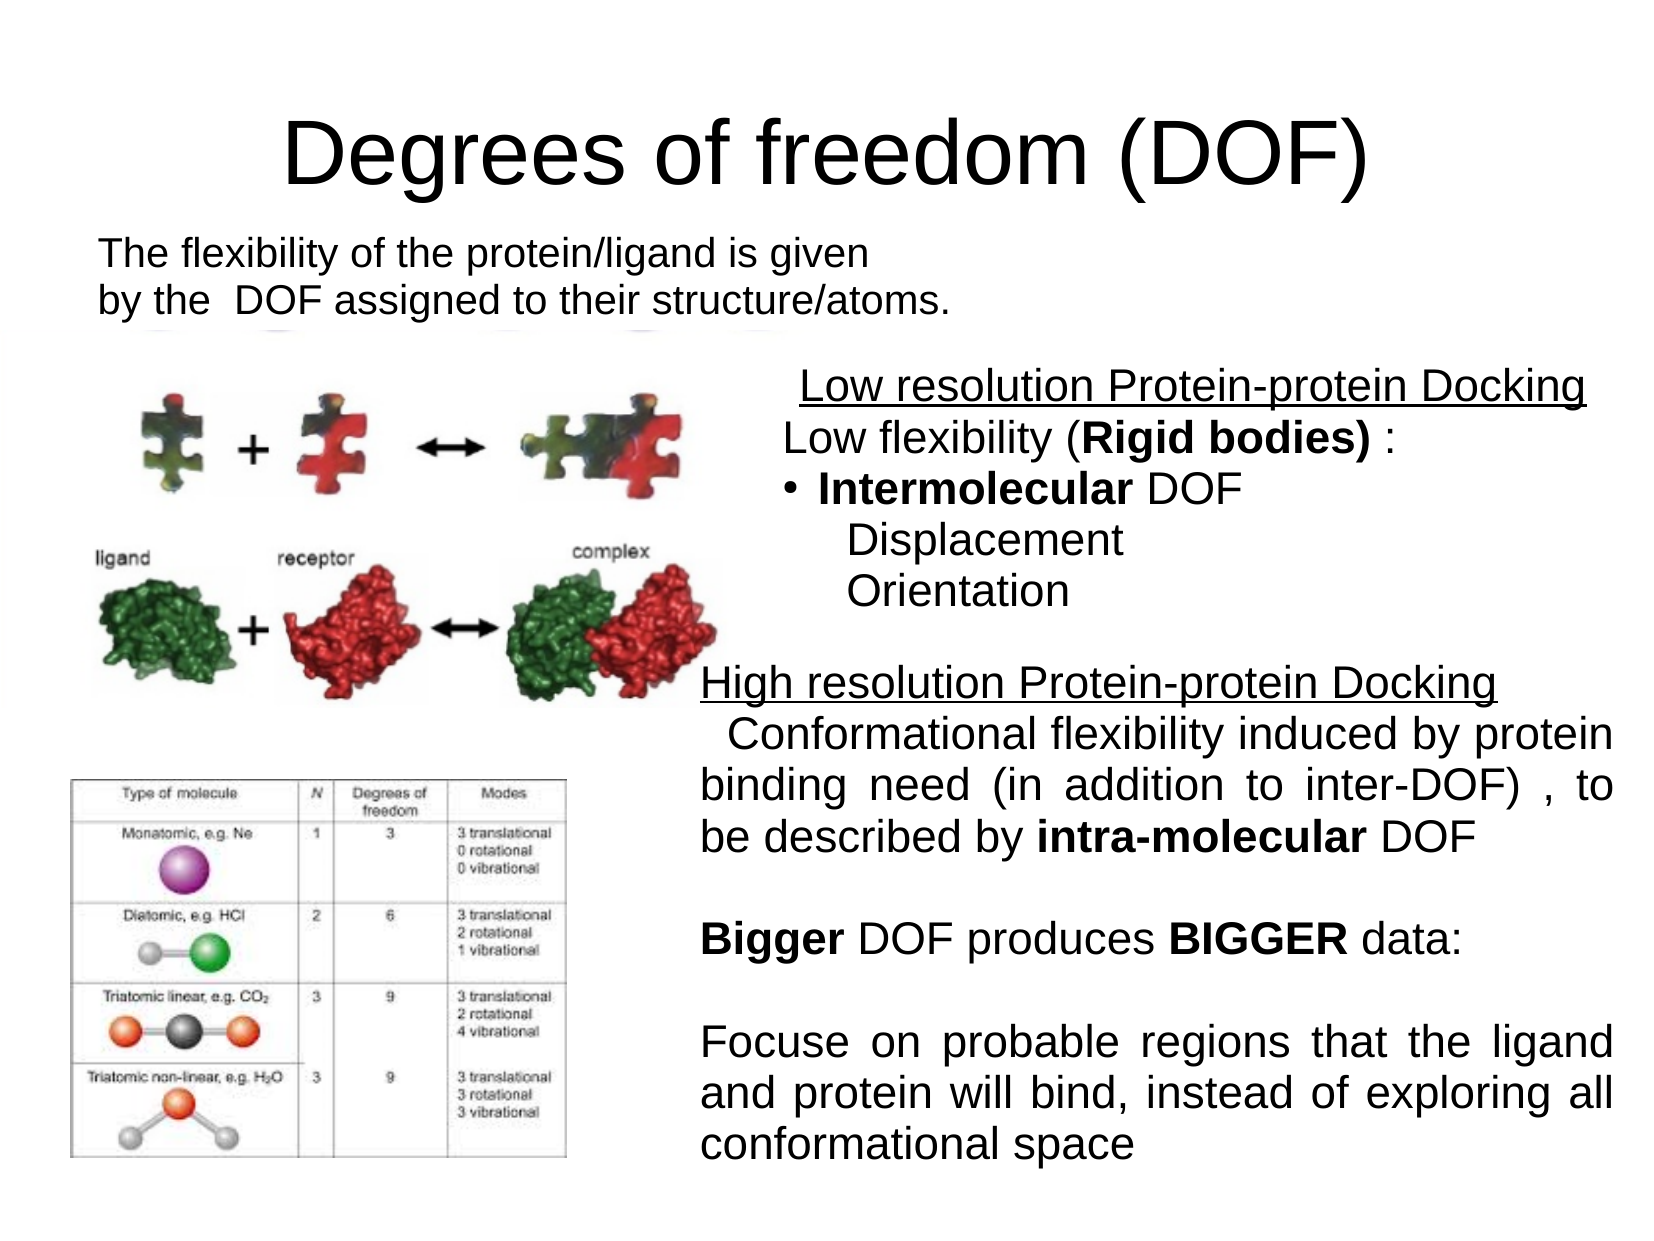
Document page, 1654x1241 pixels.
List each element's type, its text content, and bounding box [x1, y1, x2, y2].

text_box Low resolution Protein-protein Docking Low flexibility (Rigid bodies) : Intermolecular DOF Displacement Orientation [767, 311, 1619, 626]
title Degrees of freedom (DOF) [82, 49, 1571, 257]
text_box The flexibility of the protein/ligand is given by the DOF assigned to their structure/atoms. [82, 222, 1536, 378]
picture [70, 779, 567, 1158]
picture [0, 330, 827, 708]
text_box High resolution Protein-protein Docking Conformational flexibility induced by protein binding need (in addition to inter-DOF) , to be described by intra-molecular DOF Bigger DOF produces BIGGER data: Focuse on probable regions that the ligand and protein will bind, instead of exploring all conformational space [685, 649, 1630, 1229]
